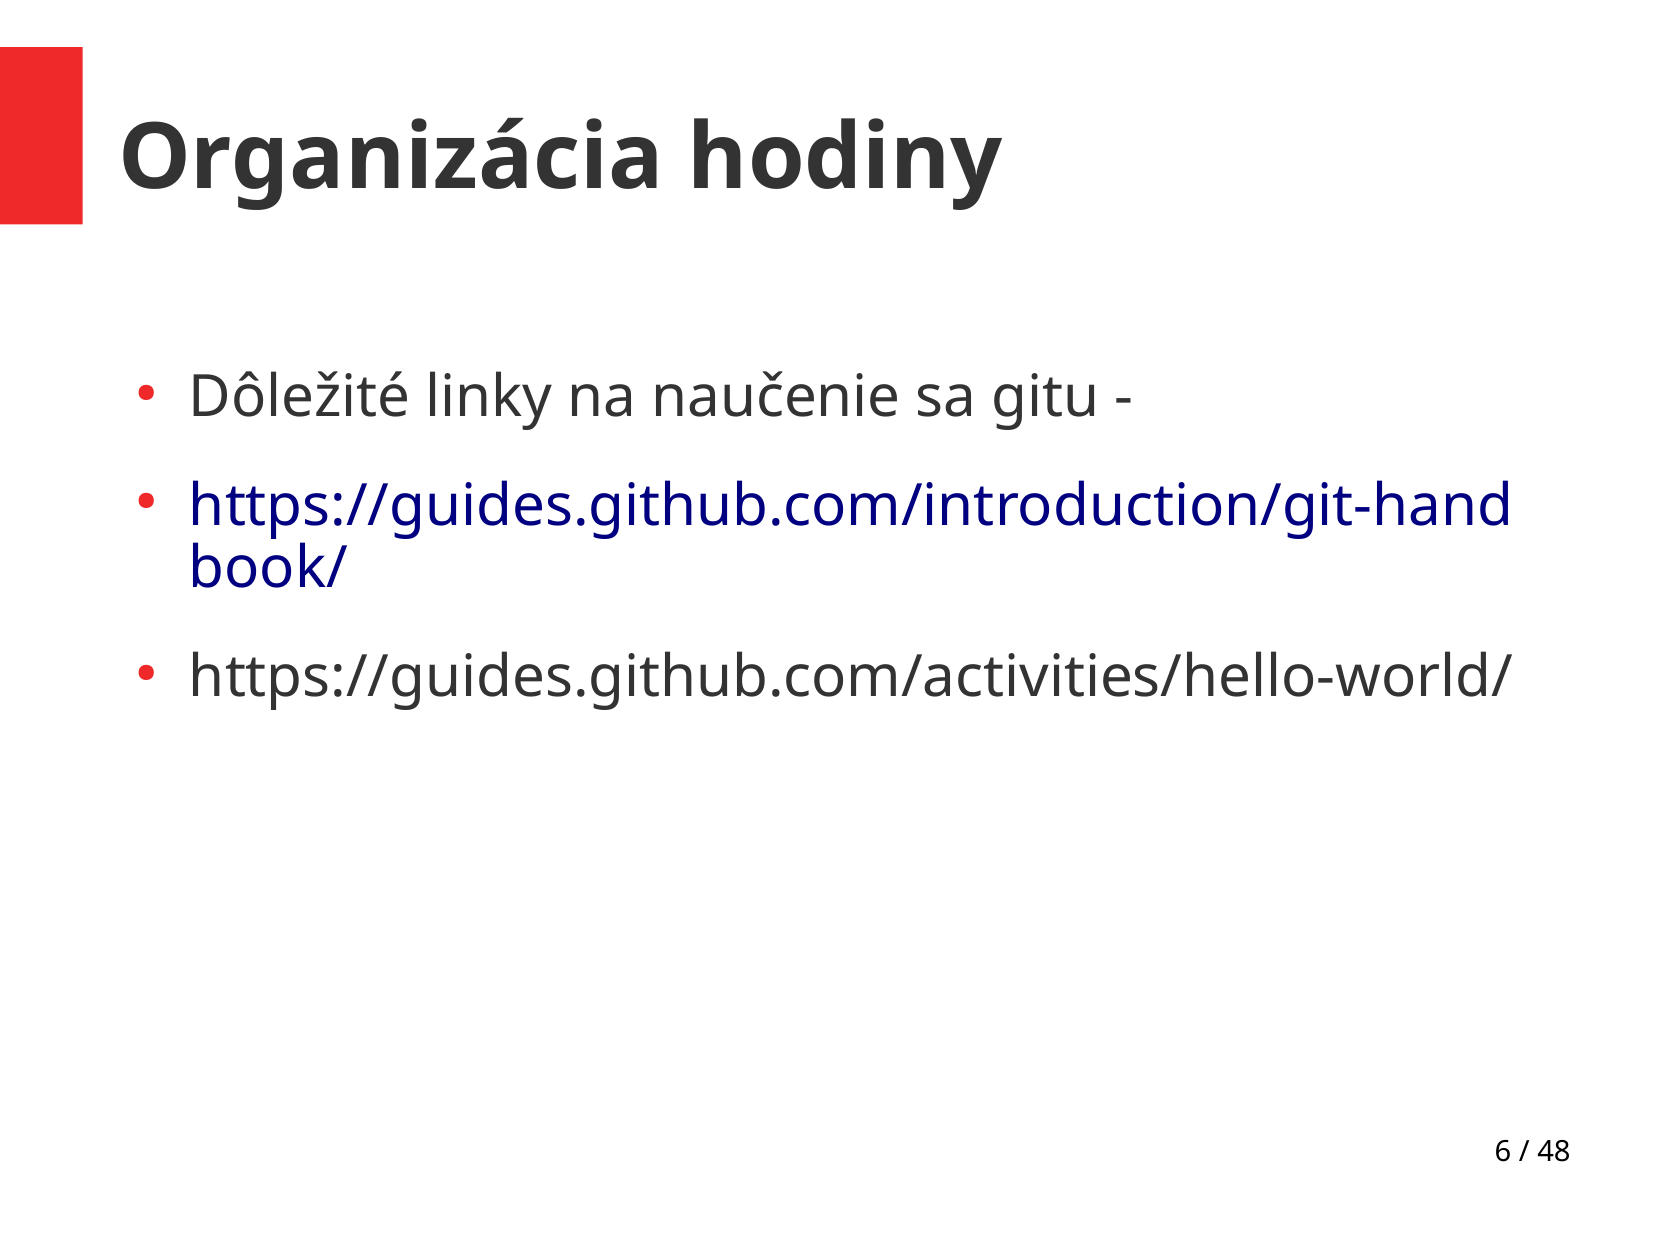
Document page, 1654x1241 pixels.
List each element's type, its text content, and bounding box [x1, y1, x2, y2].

list Dôležité linky na naučenie sa gitu - https://guides.github.com/introduction/git-handbook/ https://guides.github.com/activities/hello-world/ [118, 354, 1536, 1074]
title Organizácia hodiny [118, 49, 1571, 257]
